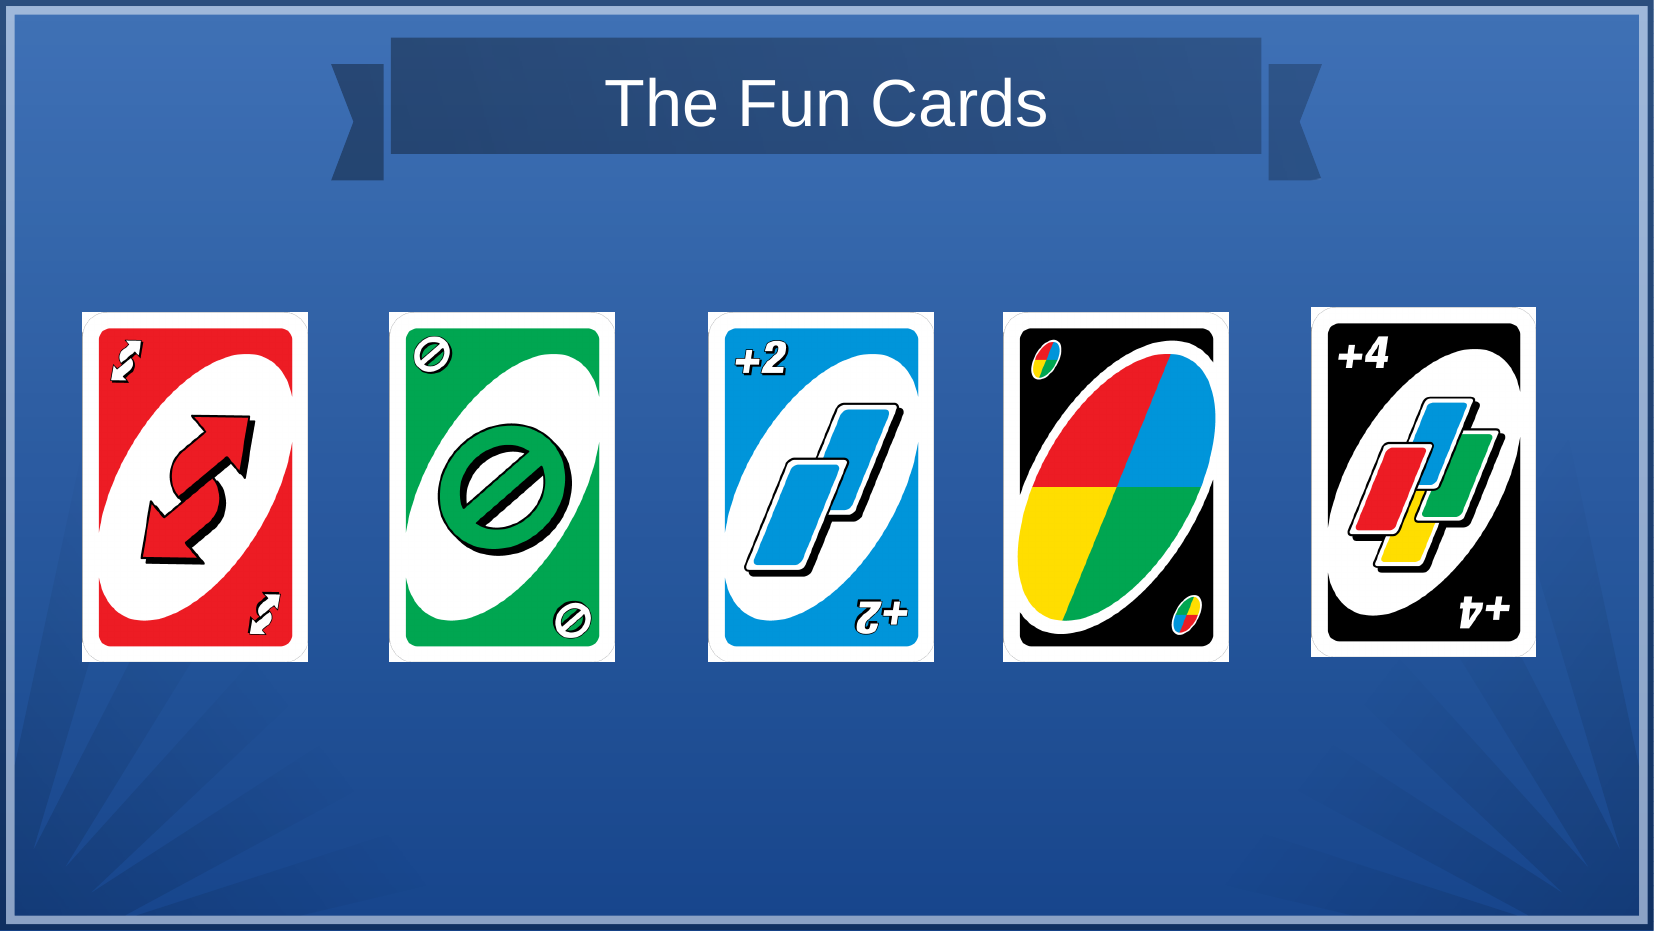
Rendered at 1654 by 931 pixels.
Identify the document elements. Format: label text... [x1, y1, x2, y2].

picture [708, 312, 934, 662]
picture [389, 312, 615, 662]
picture [1003, 312, 1229, 662]
title The Fun Cards [389, 17, 1264, 189]
picture [1311, 307, 1536, 657]
picture [82, 312, 308, 662]
